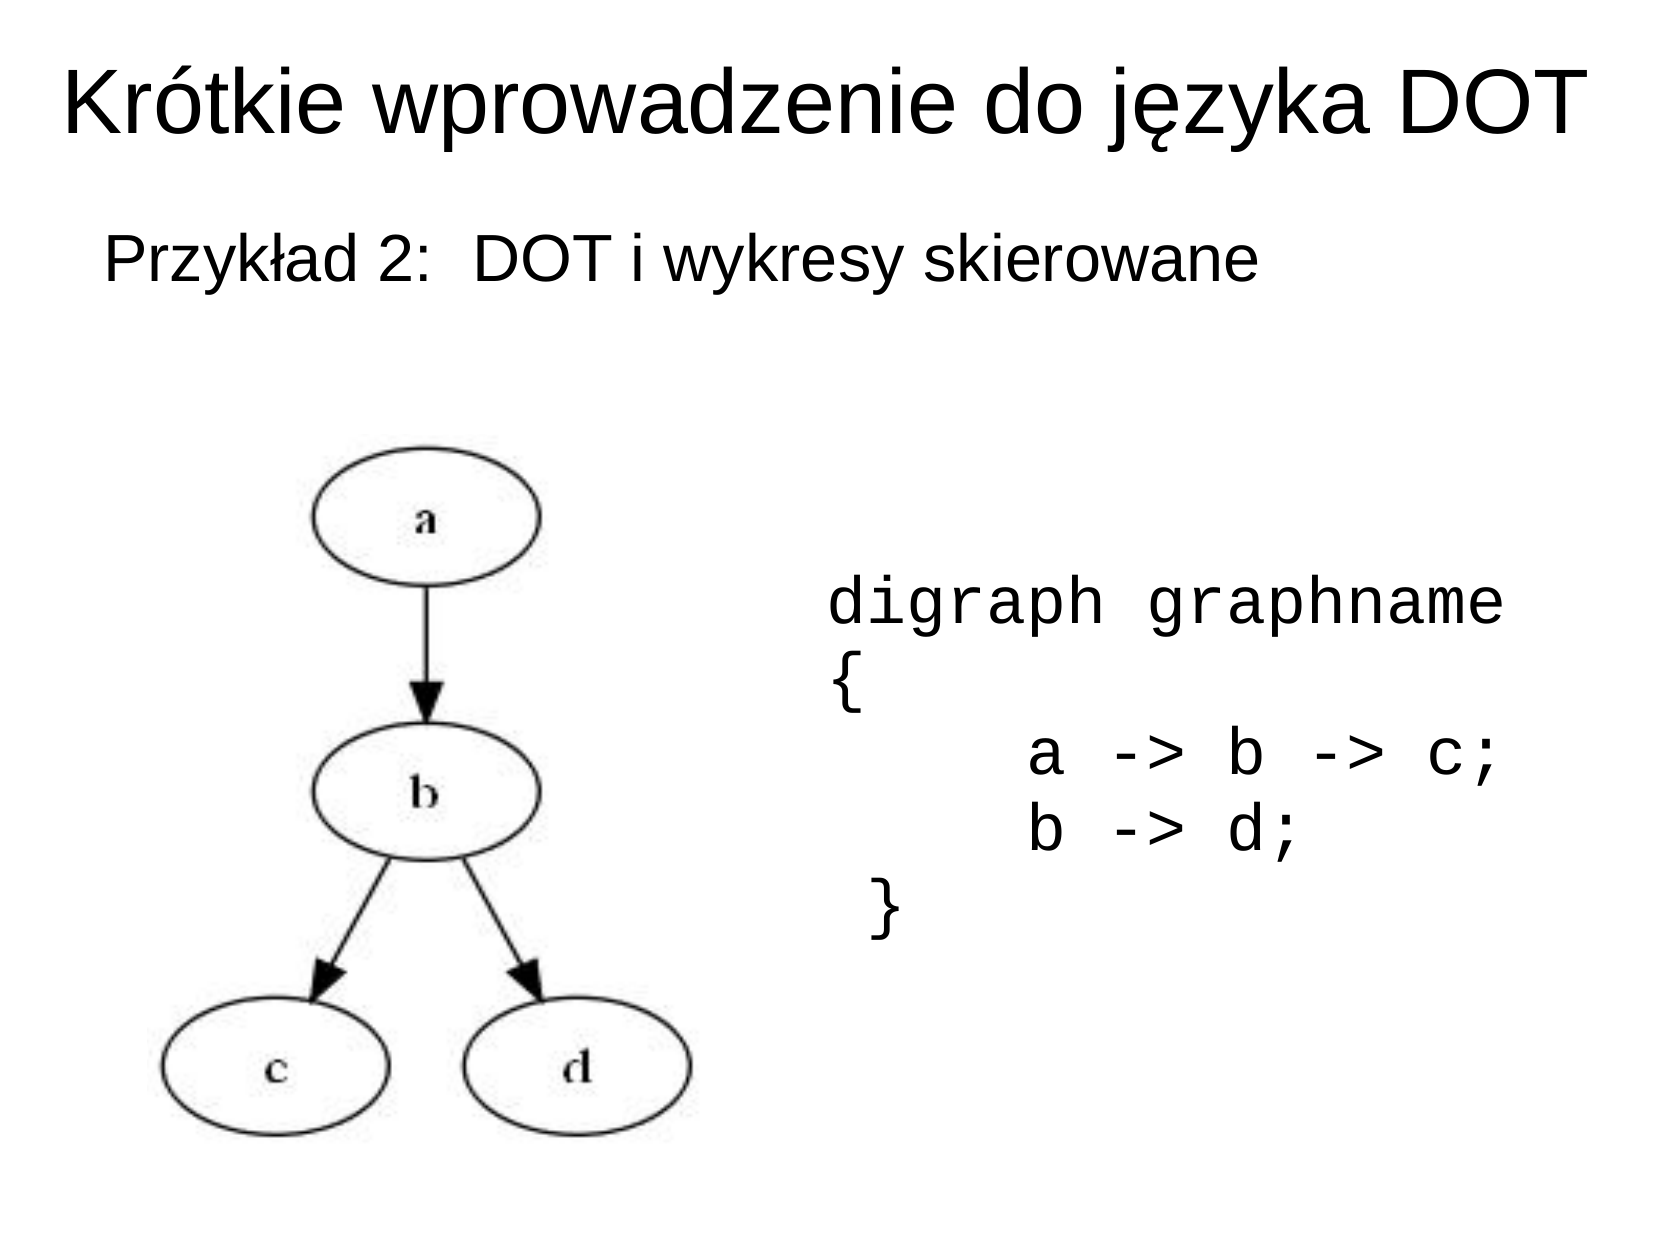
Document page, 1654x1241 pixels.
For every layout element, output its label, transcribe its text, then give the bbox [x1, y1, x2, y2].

title Krótkie wprowadzenie do języka DOT [29, 50, 1625, 220]
picture [147, 434, 709, 1152]
text_box Przykład 2: DOT i wykresy skierowane [29, 220, 1625, 296]
subtitle digraph graphname { a -> b -> c; b -> d; } [826, 413, 1571, 1102]
